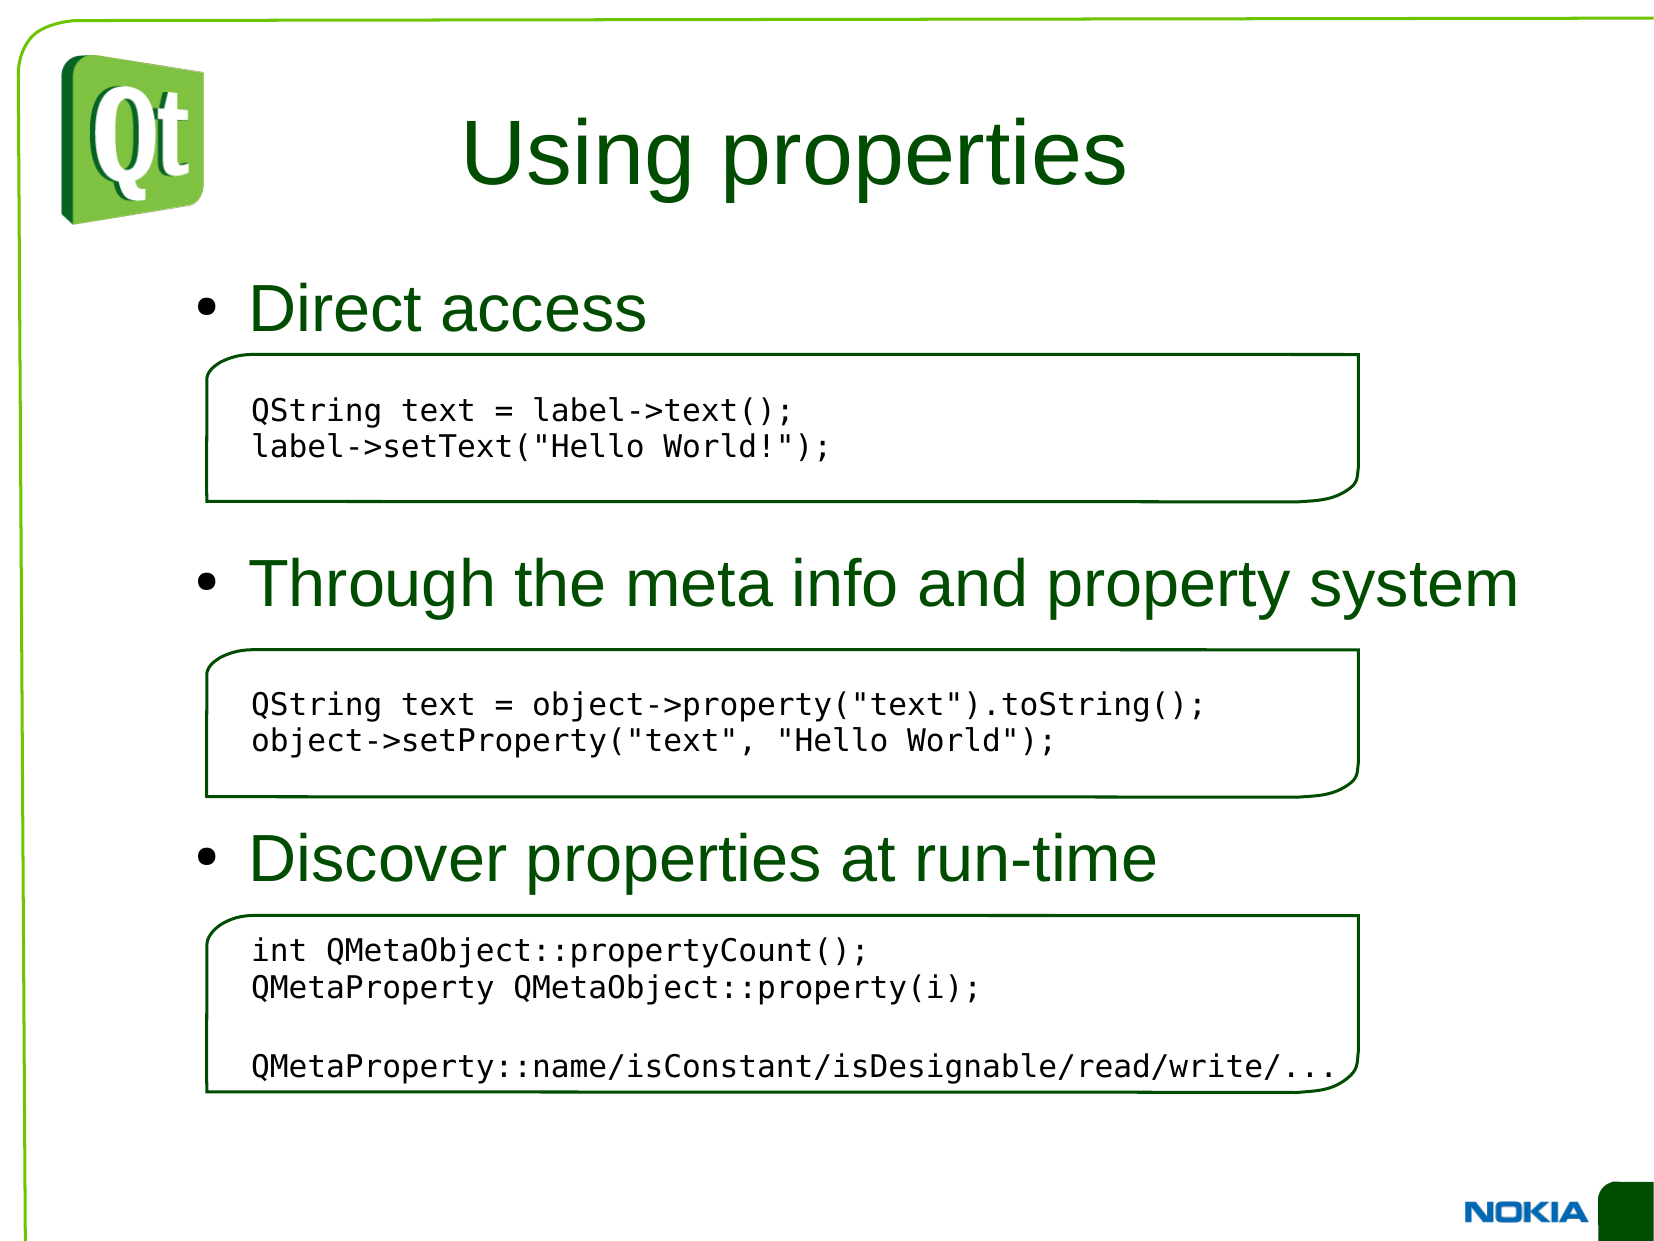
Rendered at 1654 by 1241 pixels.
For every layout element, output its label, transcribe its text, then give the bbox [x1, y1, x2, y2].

text_box QString text = label->text(); label->setText("Hello World!"); [236, 385, 849, 473]
list Direct access Through the meta info and property system Discover properties at run-time [209, 917, 1356, 1034]
picture [1465, 1201, 1589, 1223]
text_box QString text = object->property("text").toString(); object->setProperty("text", "Hello World"); [236, 679, 1226, 767]
text_box int QMetaObject::propertyCount(); QMetaProperty QMetaObject::property(i); QMetaProperty::name/isConstant/isDesignable/read/write/... [236, 925, 1356, 1090]
list Direct access Through the meta info and property system Discover properties at run-time [177, 270, 1565, 1034]
picture [61, 55, 204, 225]
title Using properties [257, 49, 1333, 257]
